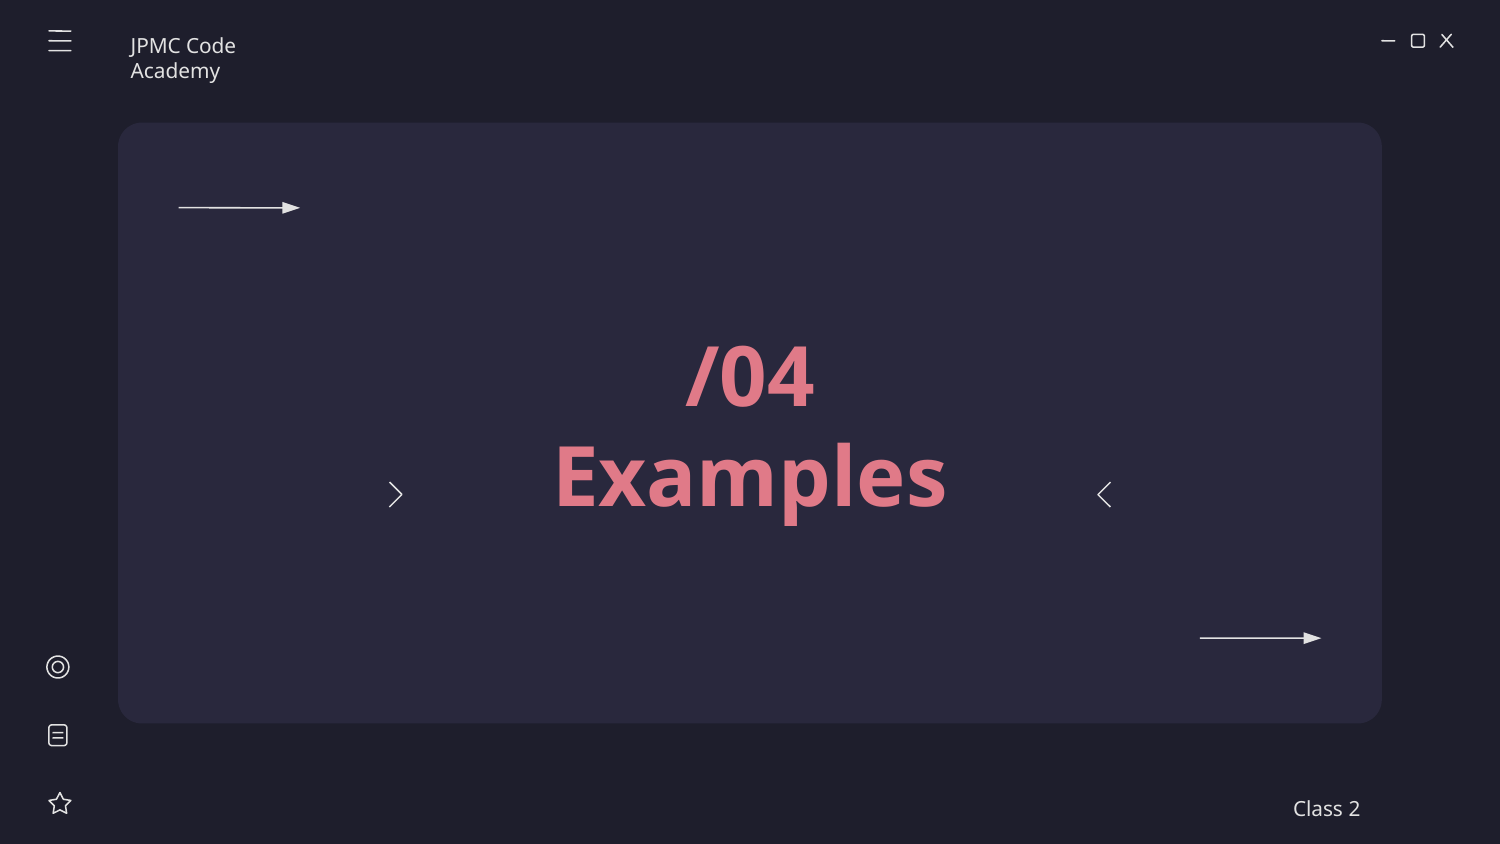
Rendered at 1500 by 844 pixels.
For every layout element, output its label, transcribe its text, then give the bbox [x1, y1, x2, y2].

text_box /04 Examples [294, 308, 1206, 522]
text_box Class 2 [1278, 780, 1453, 826]
text_box JPMC Code Academy [130, 18, 306, 64]
